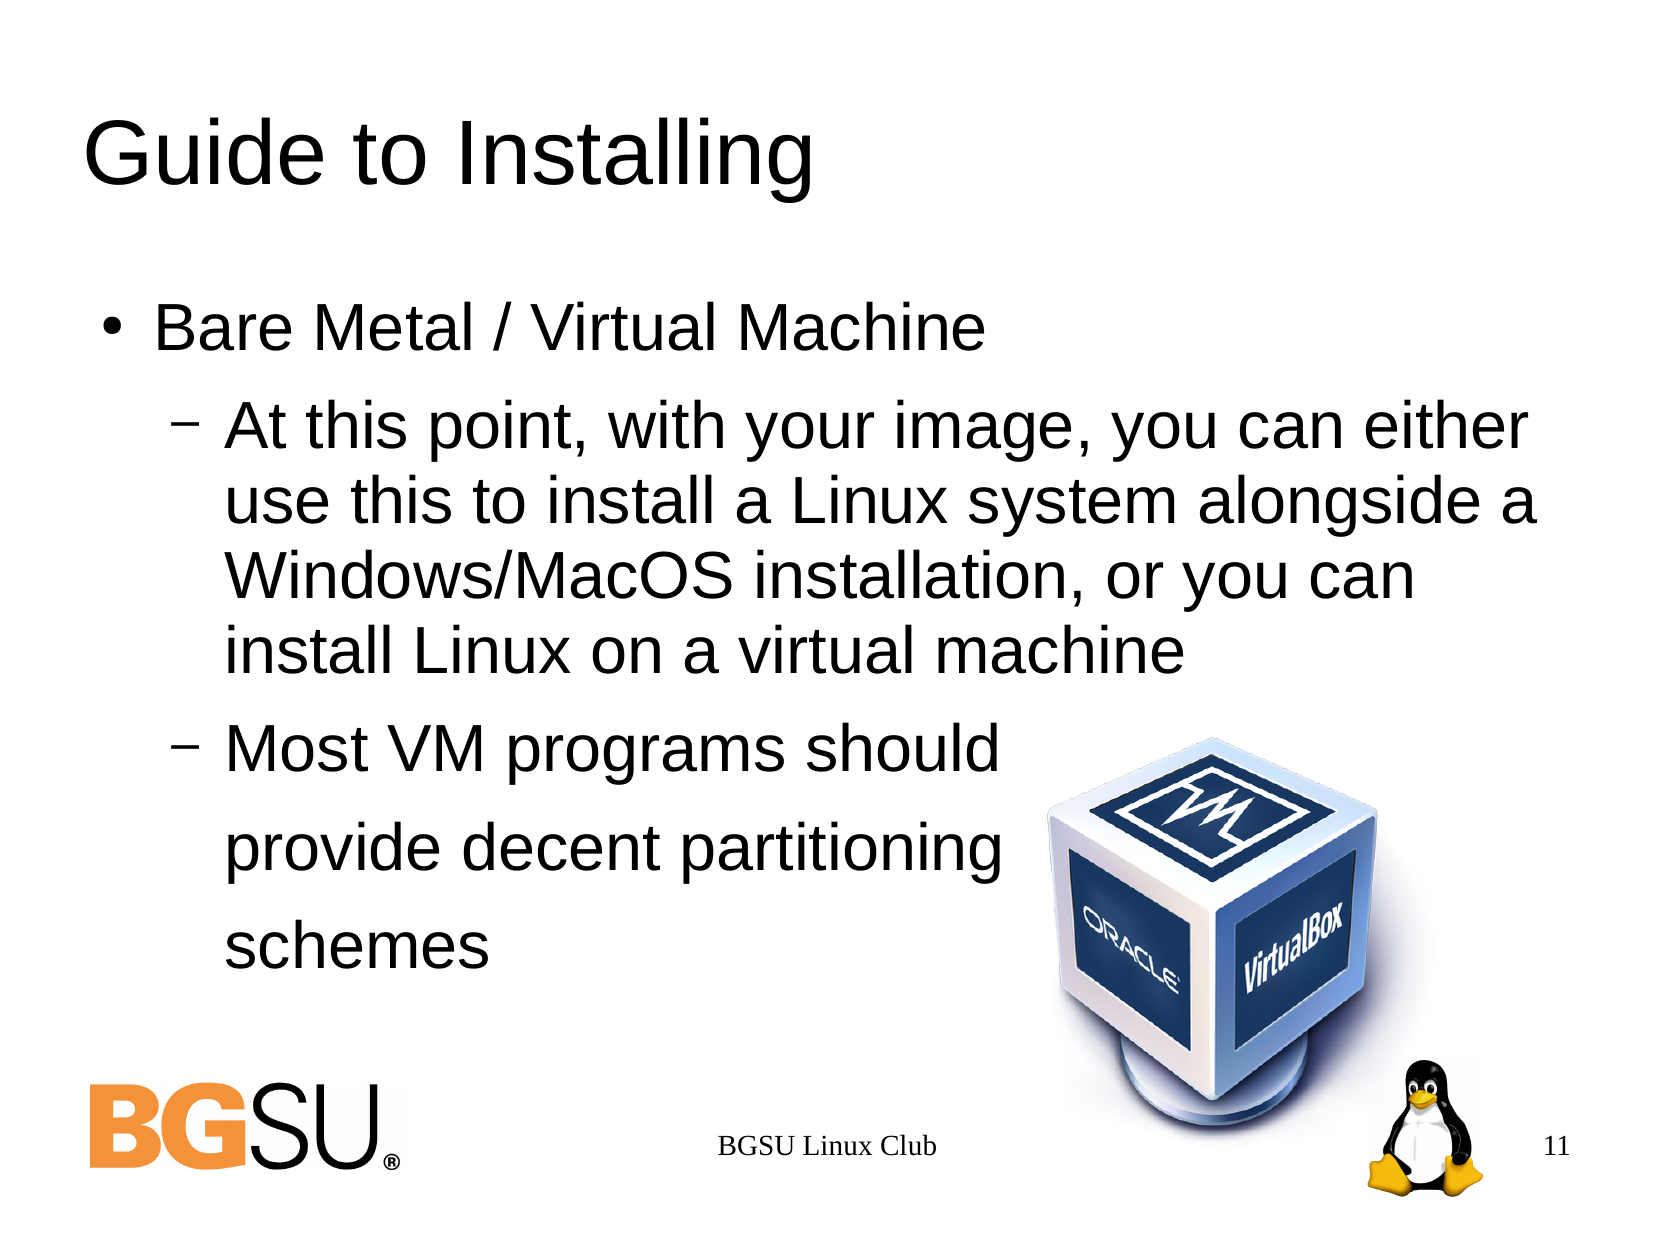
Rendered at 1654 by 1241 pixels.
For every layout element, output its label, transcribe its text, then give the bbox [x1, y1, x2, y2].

picture [1030, 734, 1486, 1201]
title Guide to Installing [82, 49, 1571, 257]
list Bare Metal / Virtual Machine At this point, with your image, you can either use this to install a Linux system alongside a Windows/MacOS installation, or you can install Linux on a virtual machine Most VM programs should provide decent partitioning schemes [82, 290, 1571, 1010]
picture [90, 1082, 409, 1171]
